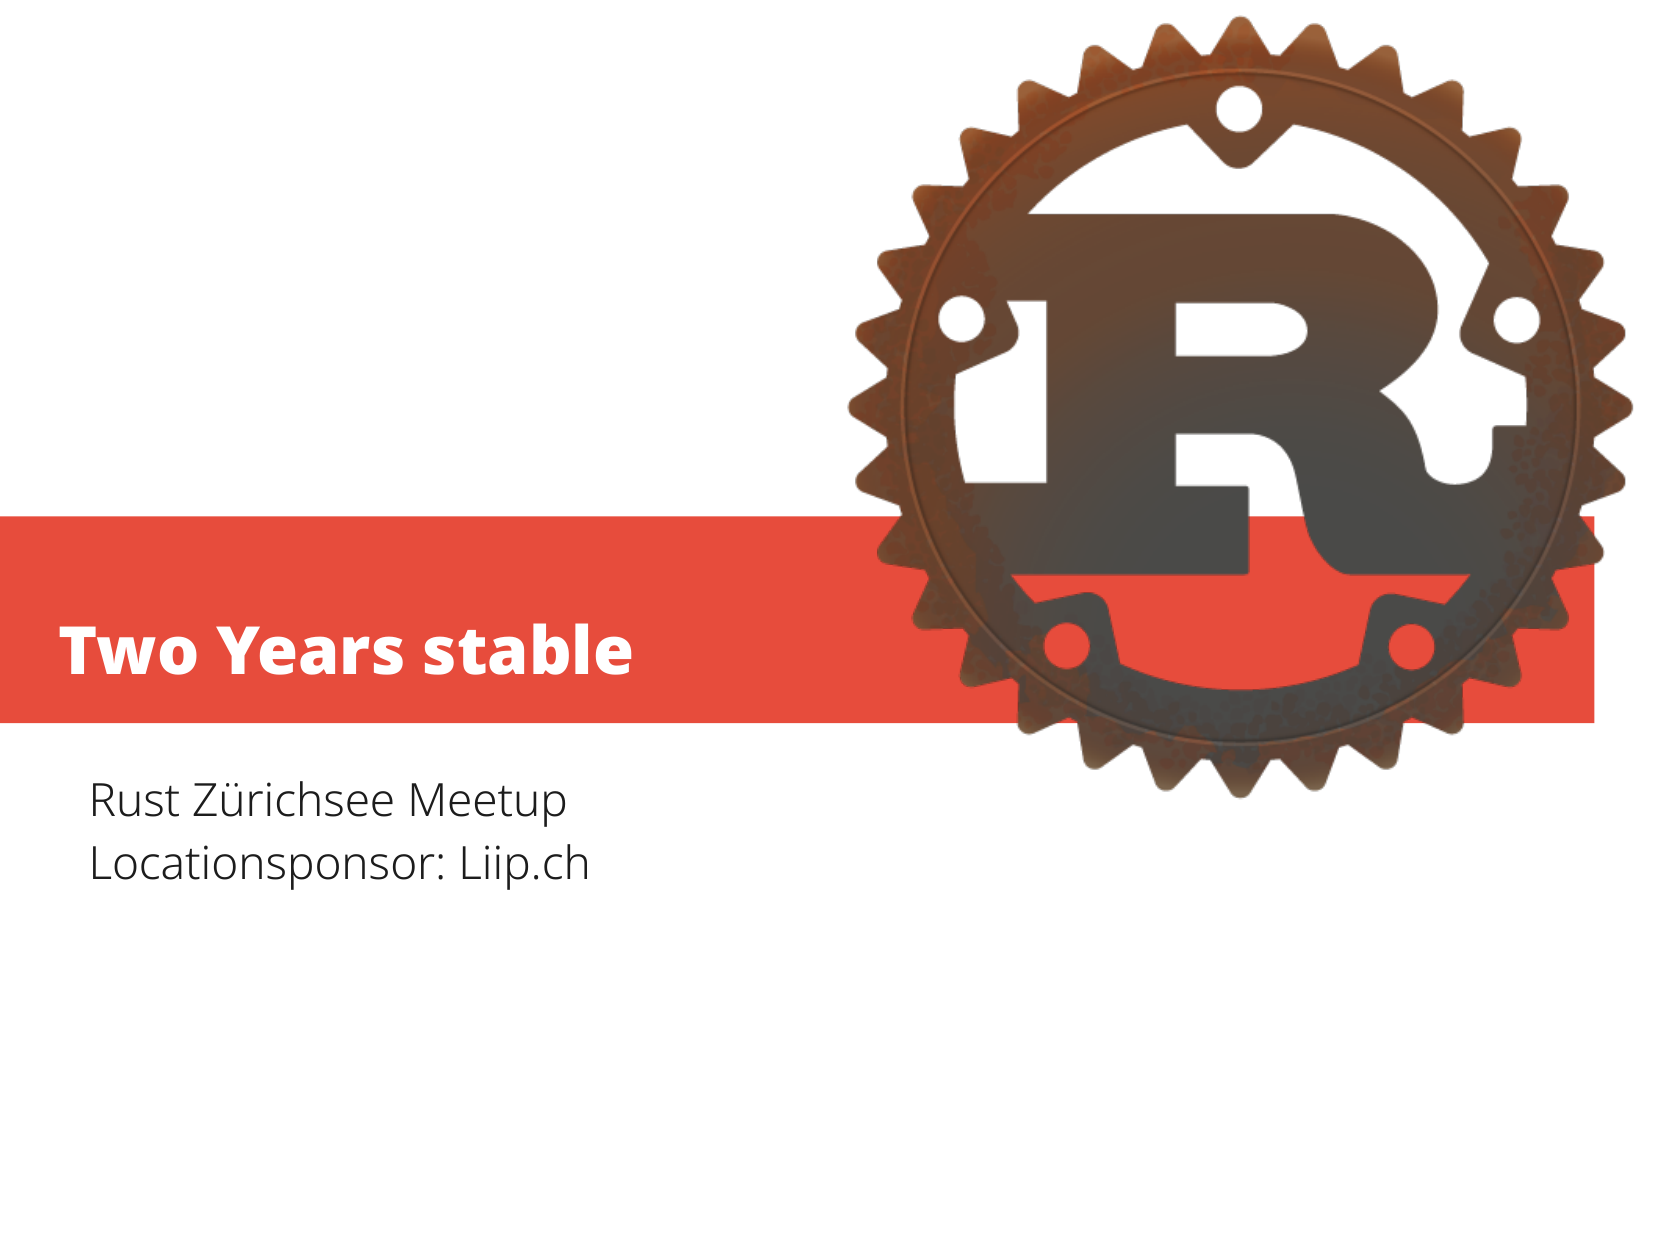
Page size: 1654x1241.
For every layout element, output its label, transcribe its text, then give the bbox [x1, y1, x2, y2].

subtitle Rust Zürichsee Meetup Locationsponsor: Liip.ch [88, 767, 1595, 1181]
picture [840, 11, 1641, 812]
title Two Years stable [59, 546, 840, 694]
